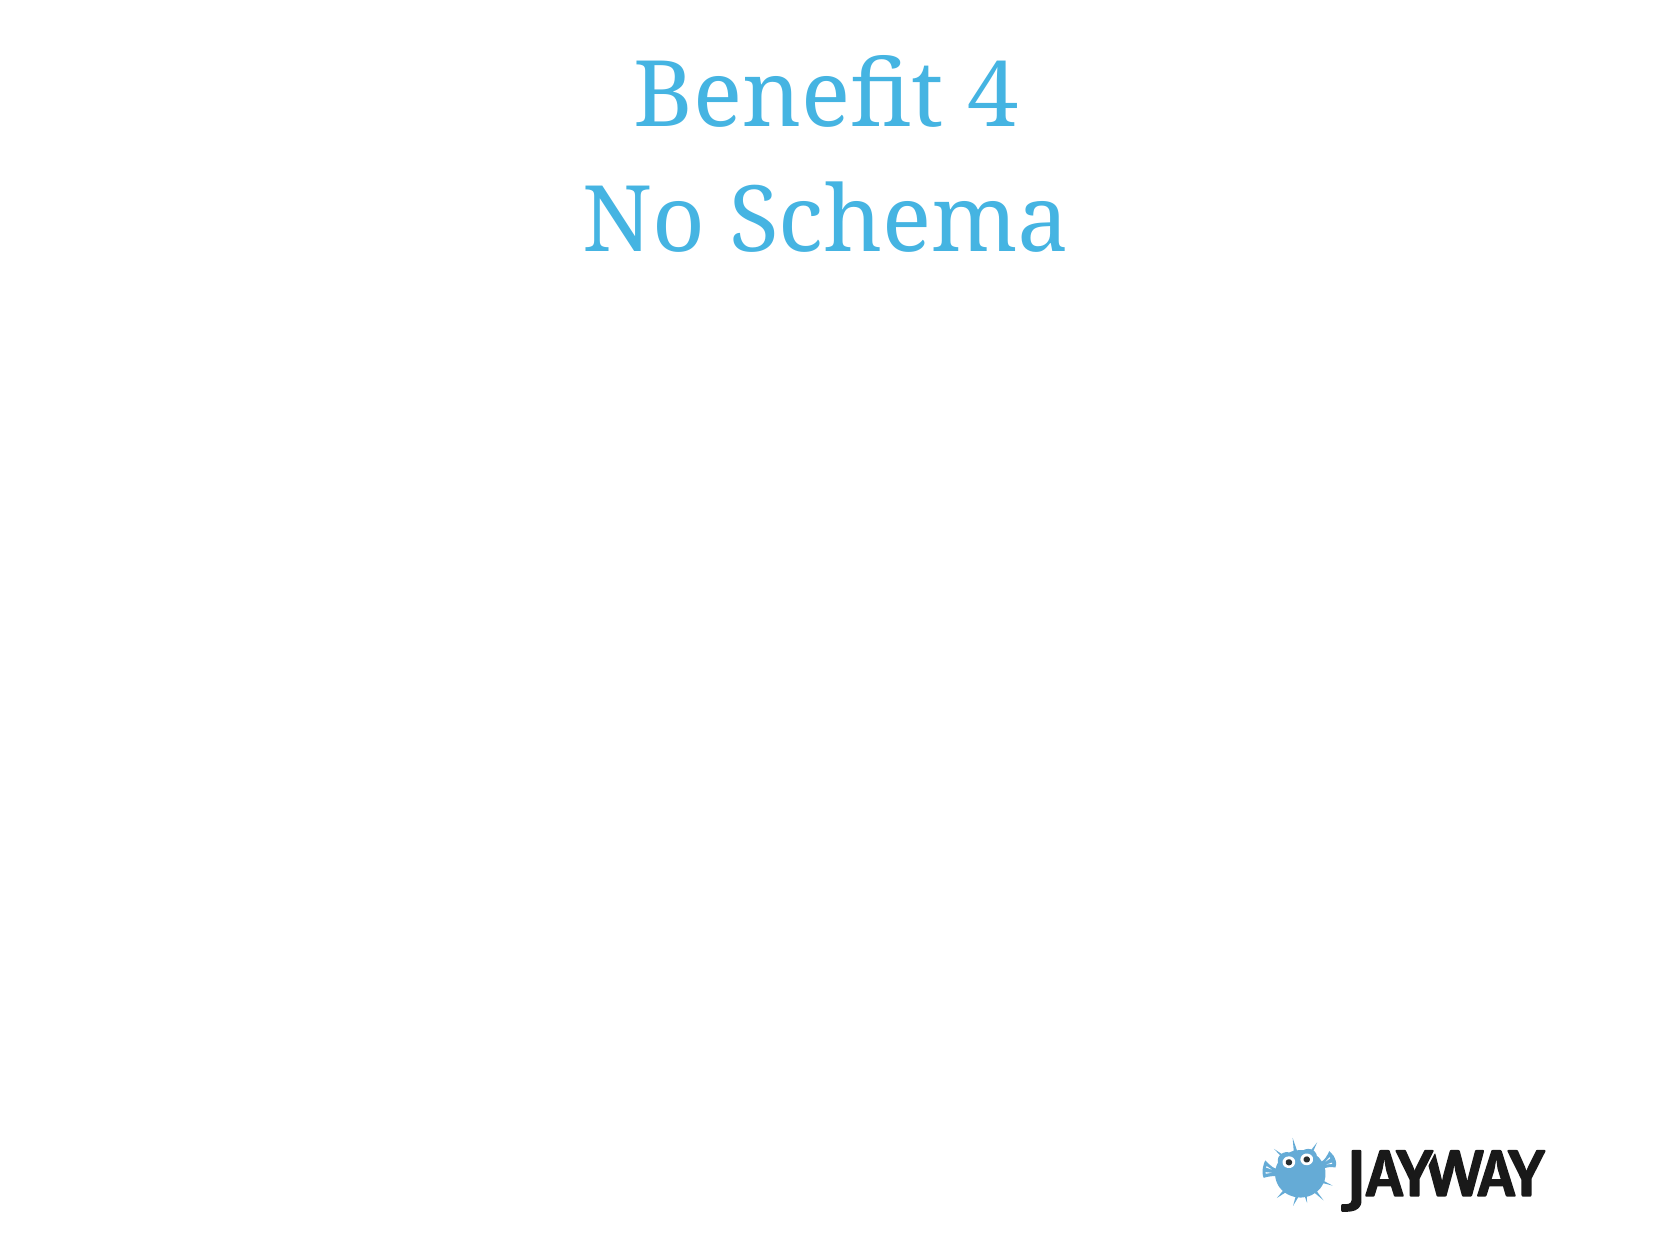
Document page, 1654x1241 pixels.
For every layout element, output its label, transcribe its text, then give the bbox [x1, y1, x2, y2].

title Benefit 4 No Schema [82, 45, 1571, 261]
